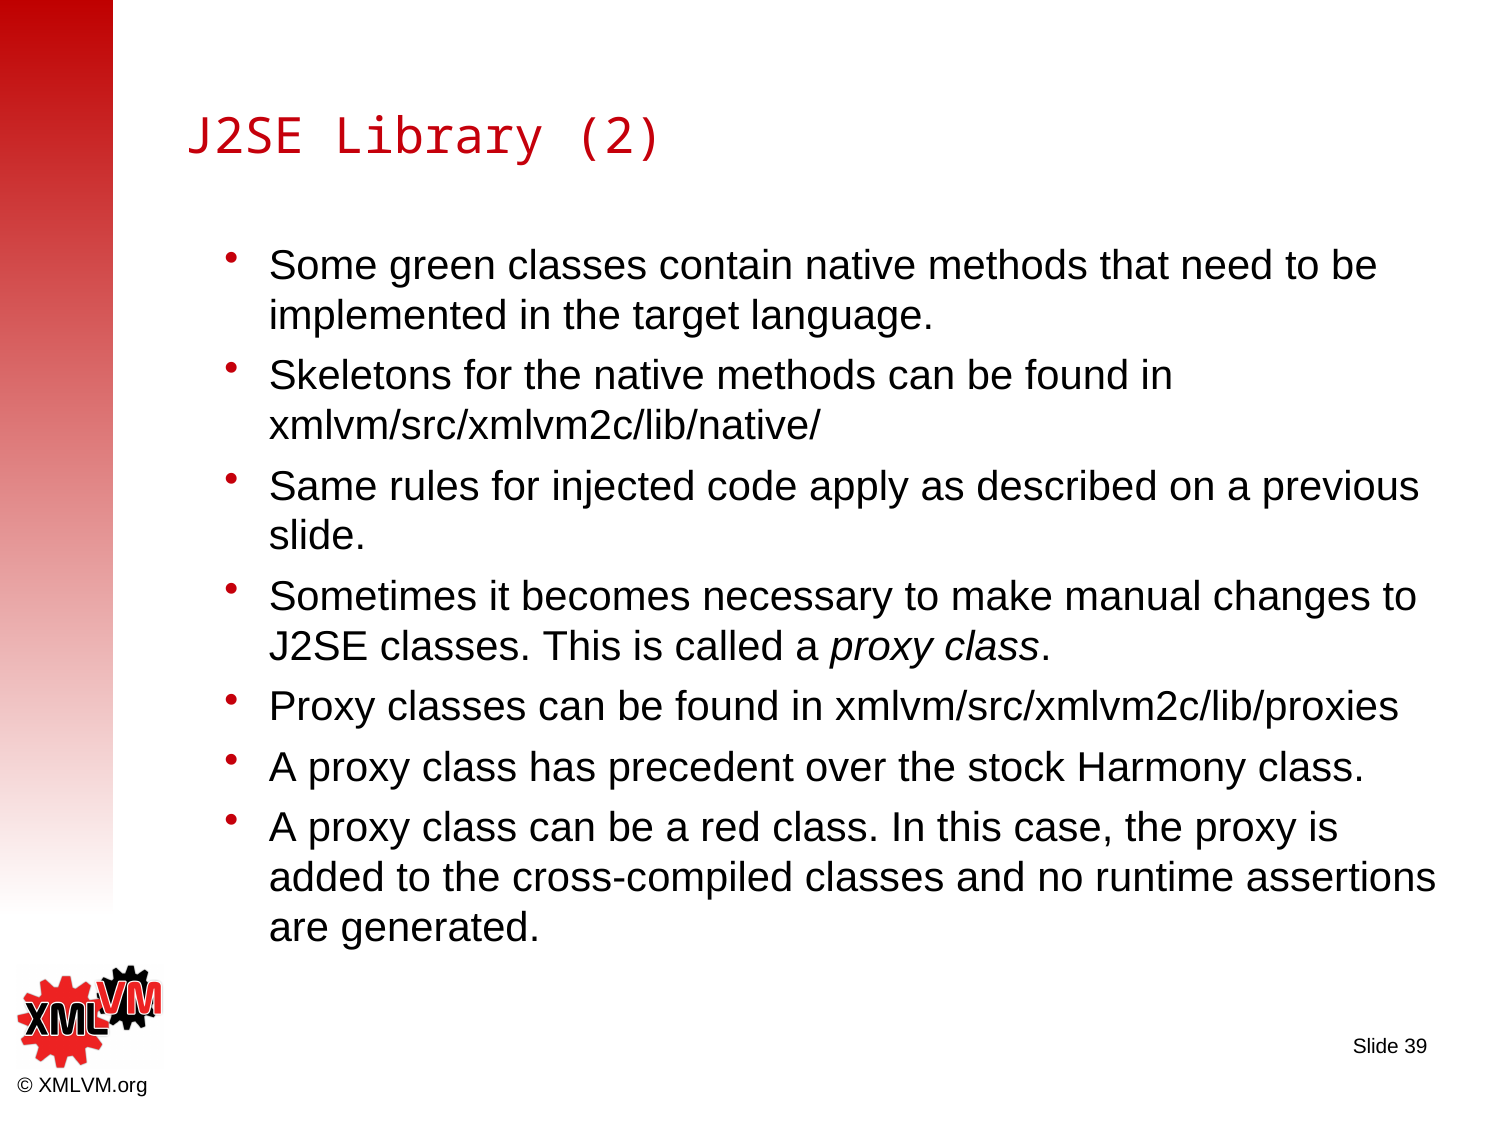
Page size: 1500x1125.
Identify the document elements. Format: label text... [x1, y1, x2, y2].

picture [16, 964, 164, 1069]
list Some green classes contain native methods that need to be implemented in the target language. Skeletons for the native methods can be found in xmlvm/src/xmlvm2c/lib/native/ Same rules for injected code apply as described on a previous slide. Sometimes it becomes necessary to make manual changes to J2SE classes. This is called a proxy class. Proxy classes can be found in xmlvm/src/xmlvm2c/lib/proxies A proxy class has precedent over the stock Harmony class. A proxy class can be a red class. In this case, the proxy is added to the cross-compiled classes and no runtime assertions are generated. [224, 237, 1447, 986]
title J2SE Library (2) [170, 74, 1447, 200]
